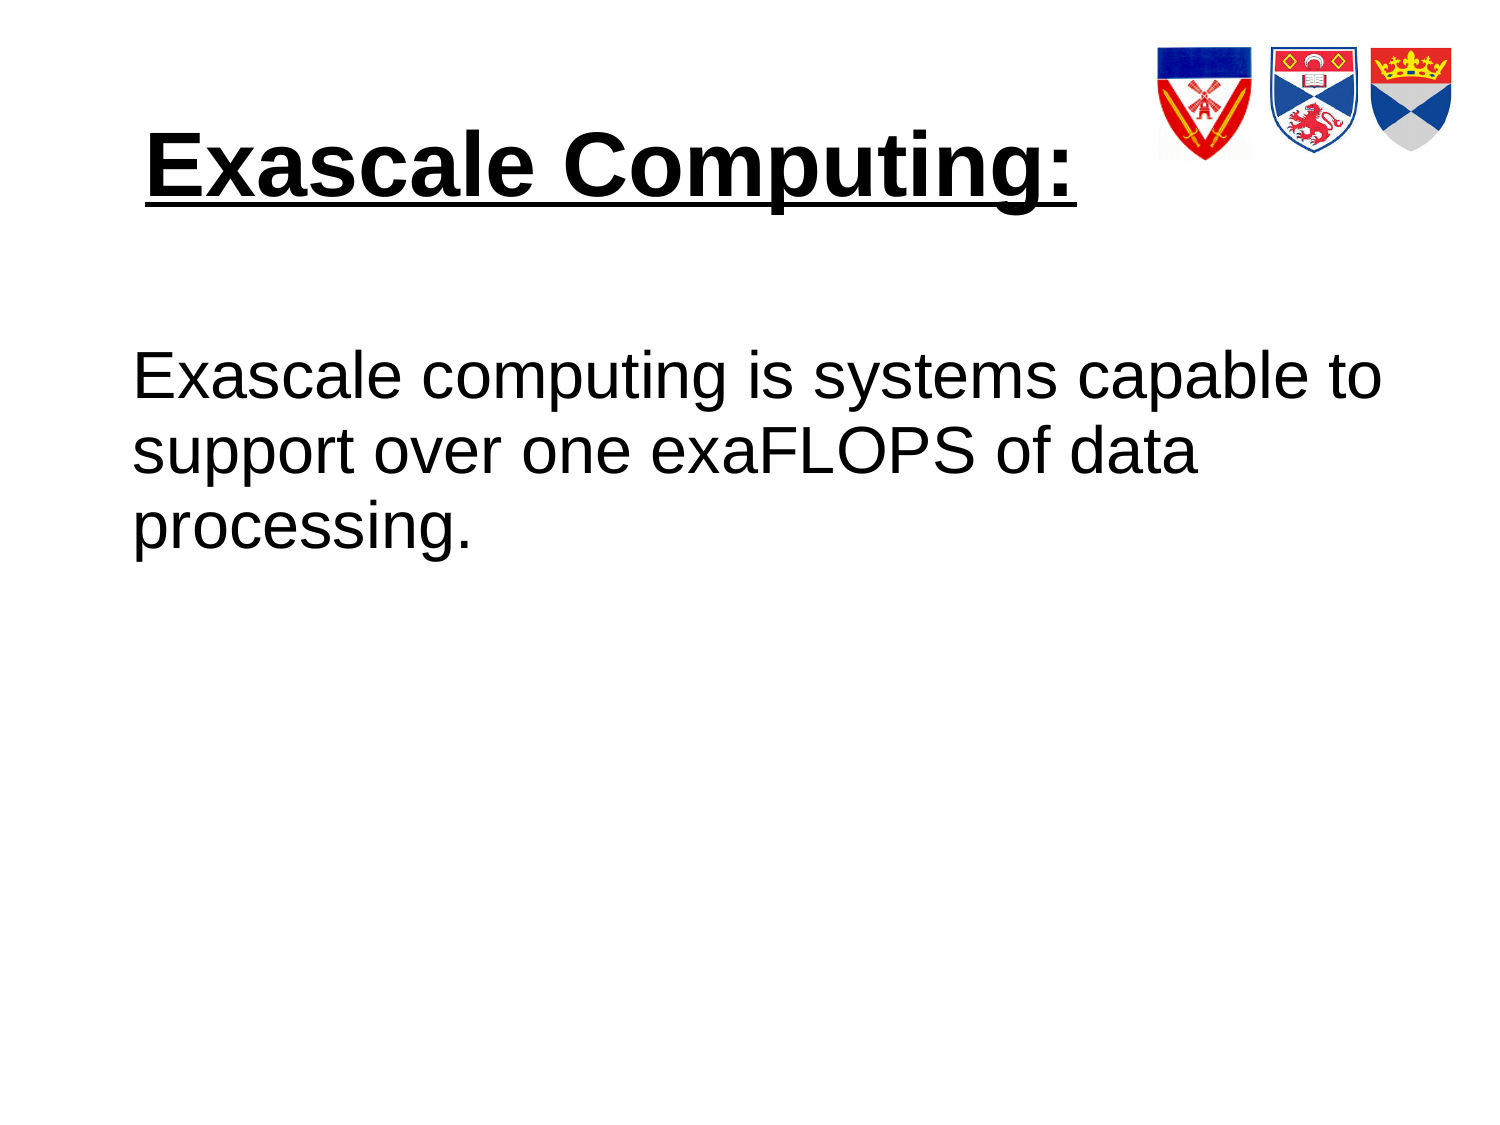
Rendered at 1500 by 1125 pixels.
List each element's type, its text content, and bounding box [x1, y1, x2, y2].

picture [1268, 45, 1465, 154]
picture [1157, 47, 1252, 161]
text_box Exascale Computing: [129, 106, 1111, 224]
text_box Exascale computing is systems capable to support over one exaFLOPS of data processing. [118, 330, 1441, 589]
